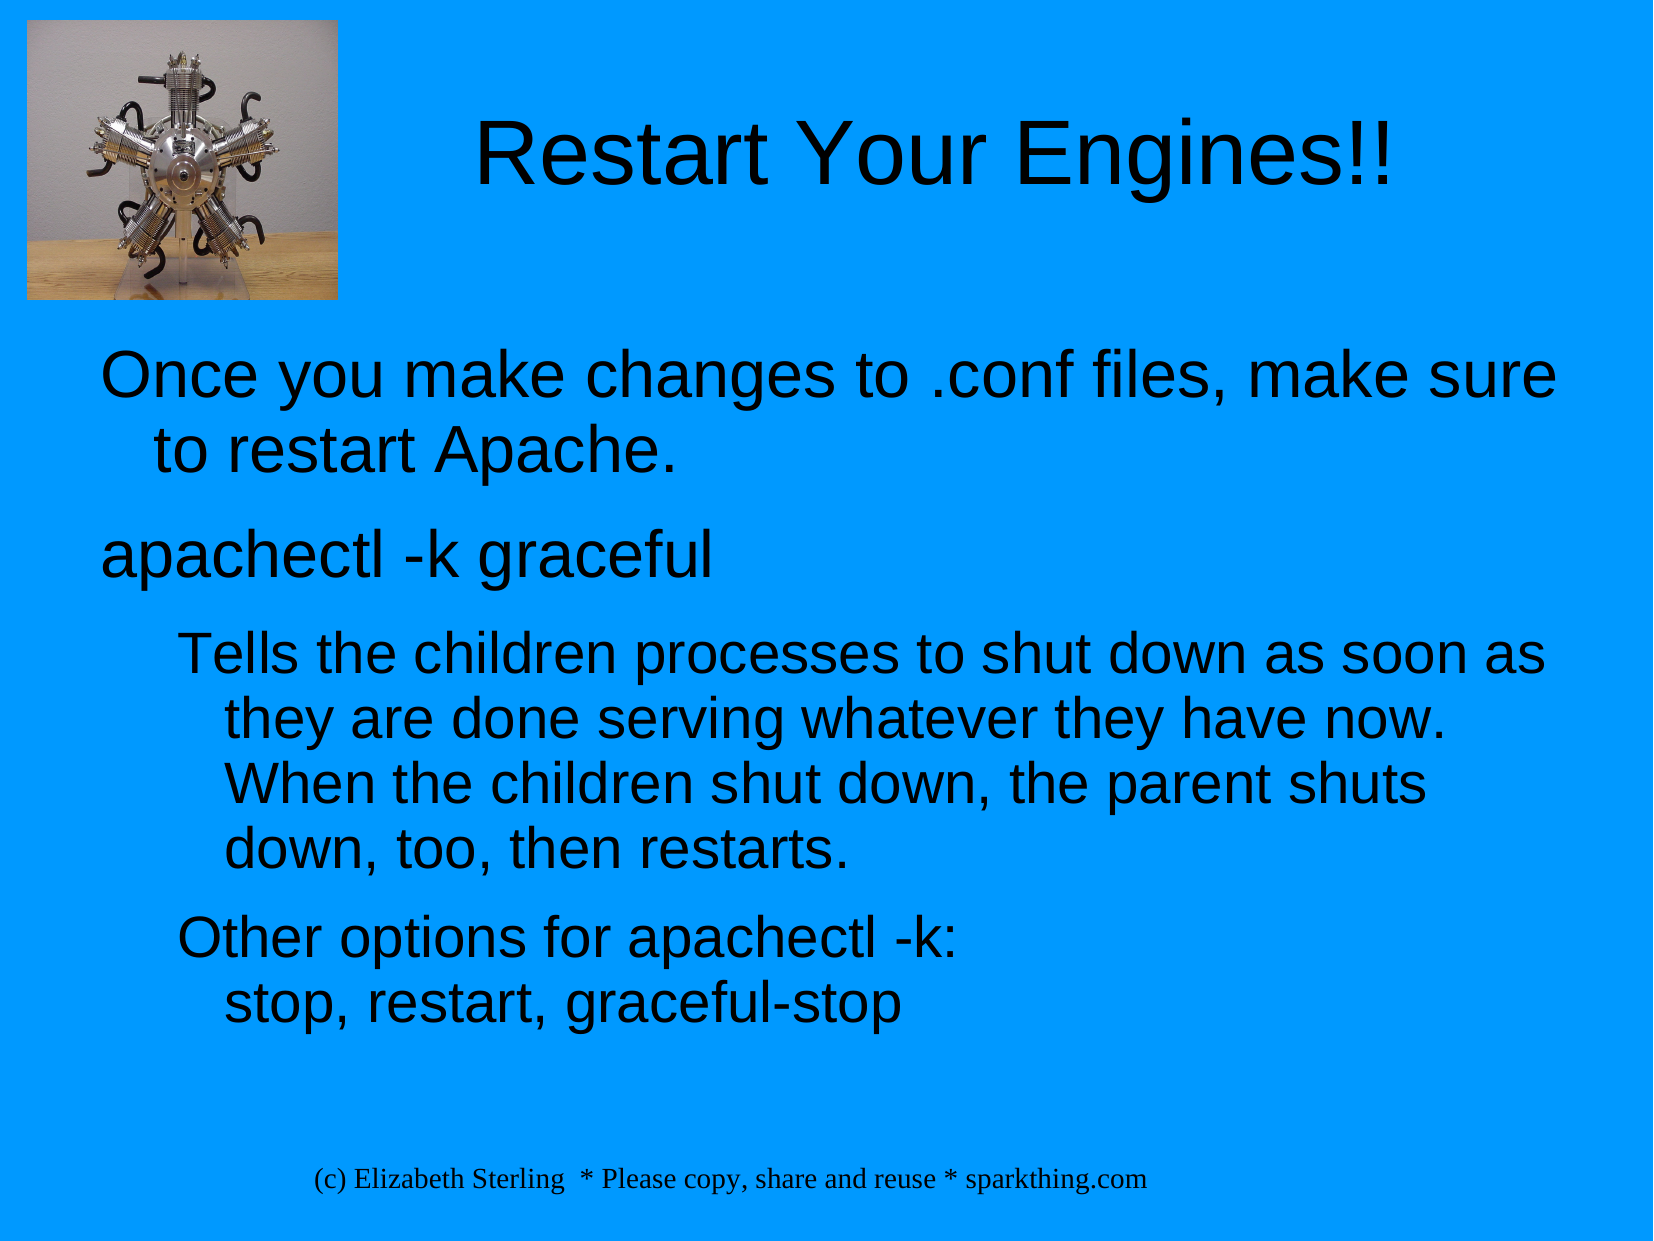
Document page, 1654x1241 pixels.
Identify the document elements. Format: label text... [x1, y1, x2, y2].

picture [27, 20, 338, 301]
list Once you make changes to .conf files, make sure to restart Apache. apachectl -k graceful Tells the children processes to shut down as soon as they are done serving whatever they have now. When the children shut down, the parent shuts down, too, then restarts. Other options for apachectl -k: stop, restart, graceful-stop [82, 337, 1571, 1095]
title Restart Your Engines!! [338, 56, 1571, 250]
